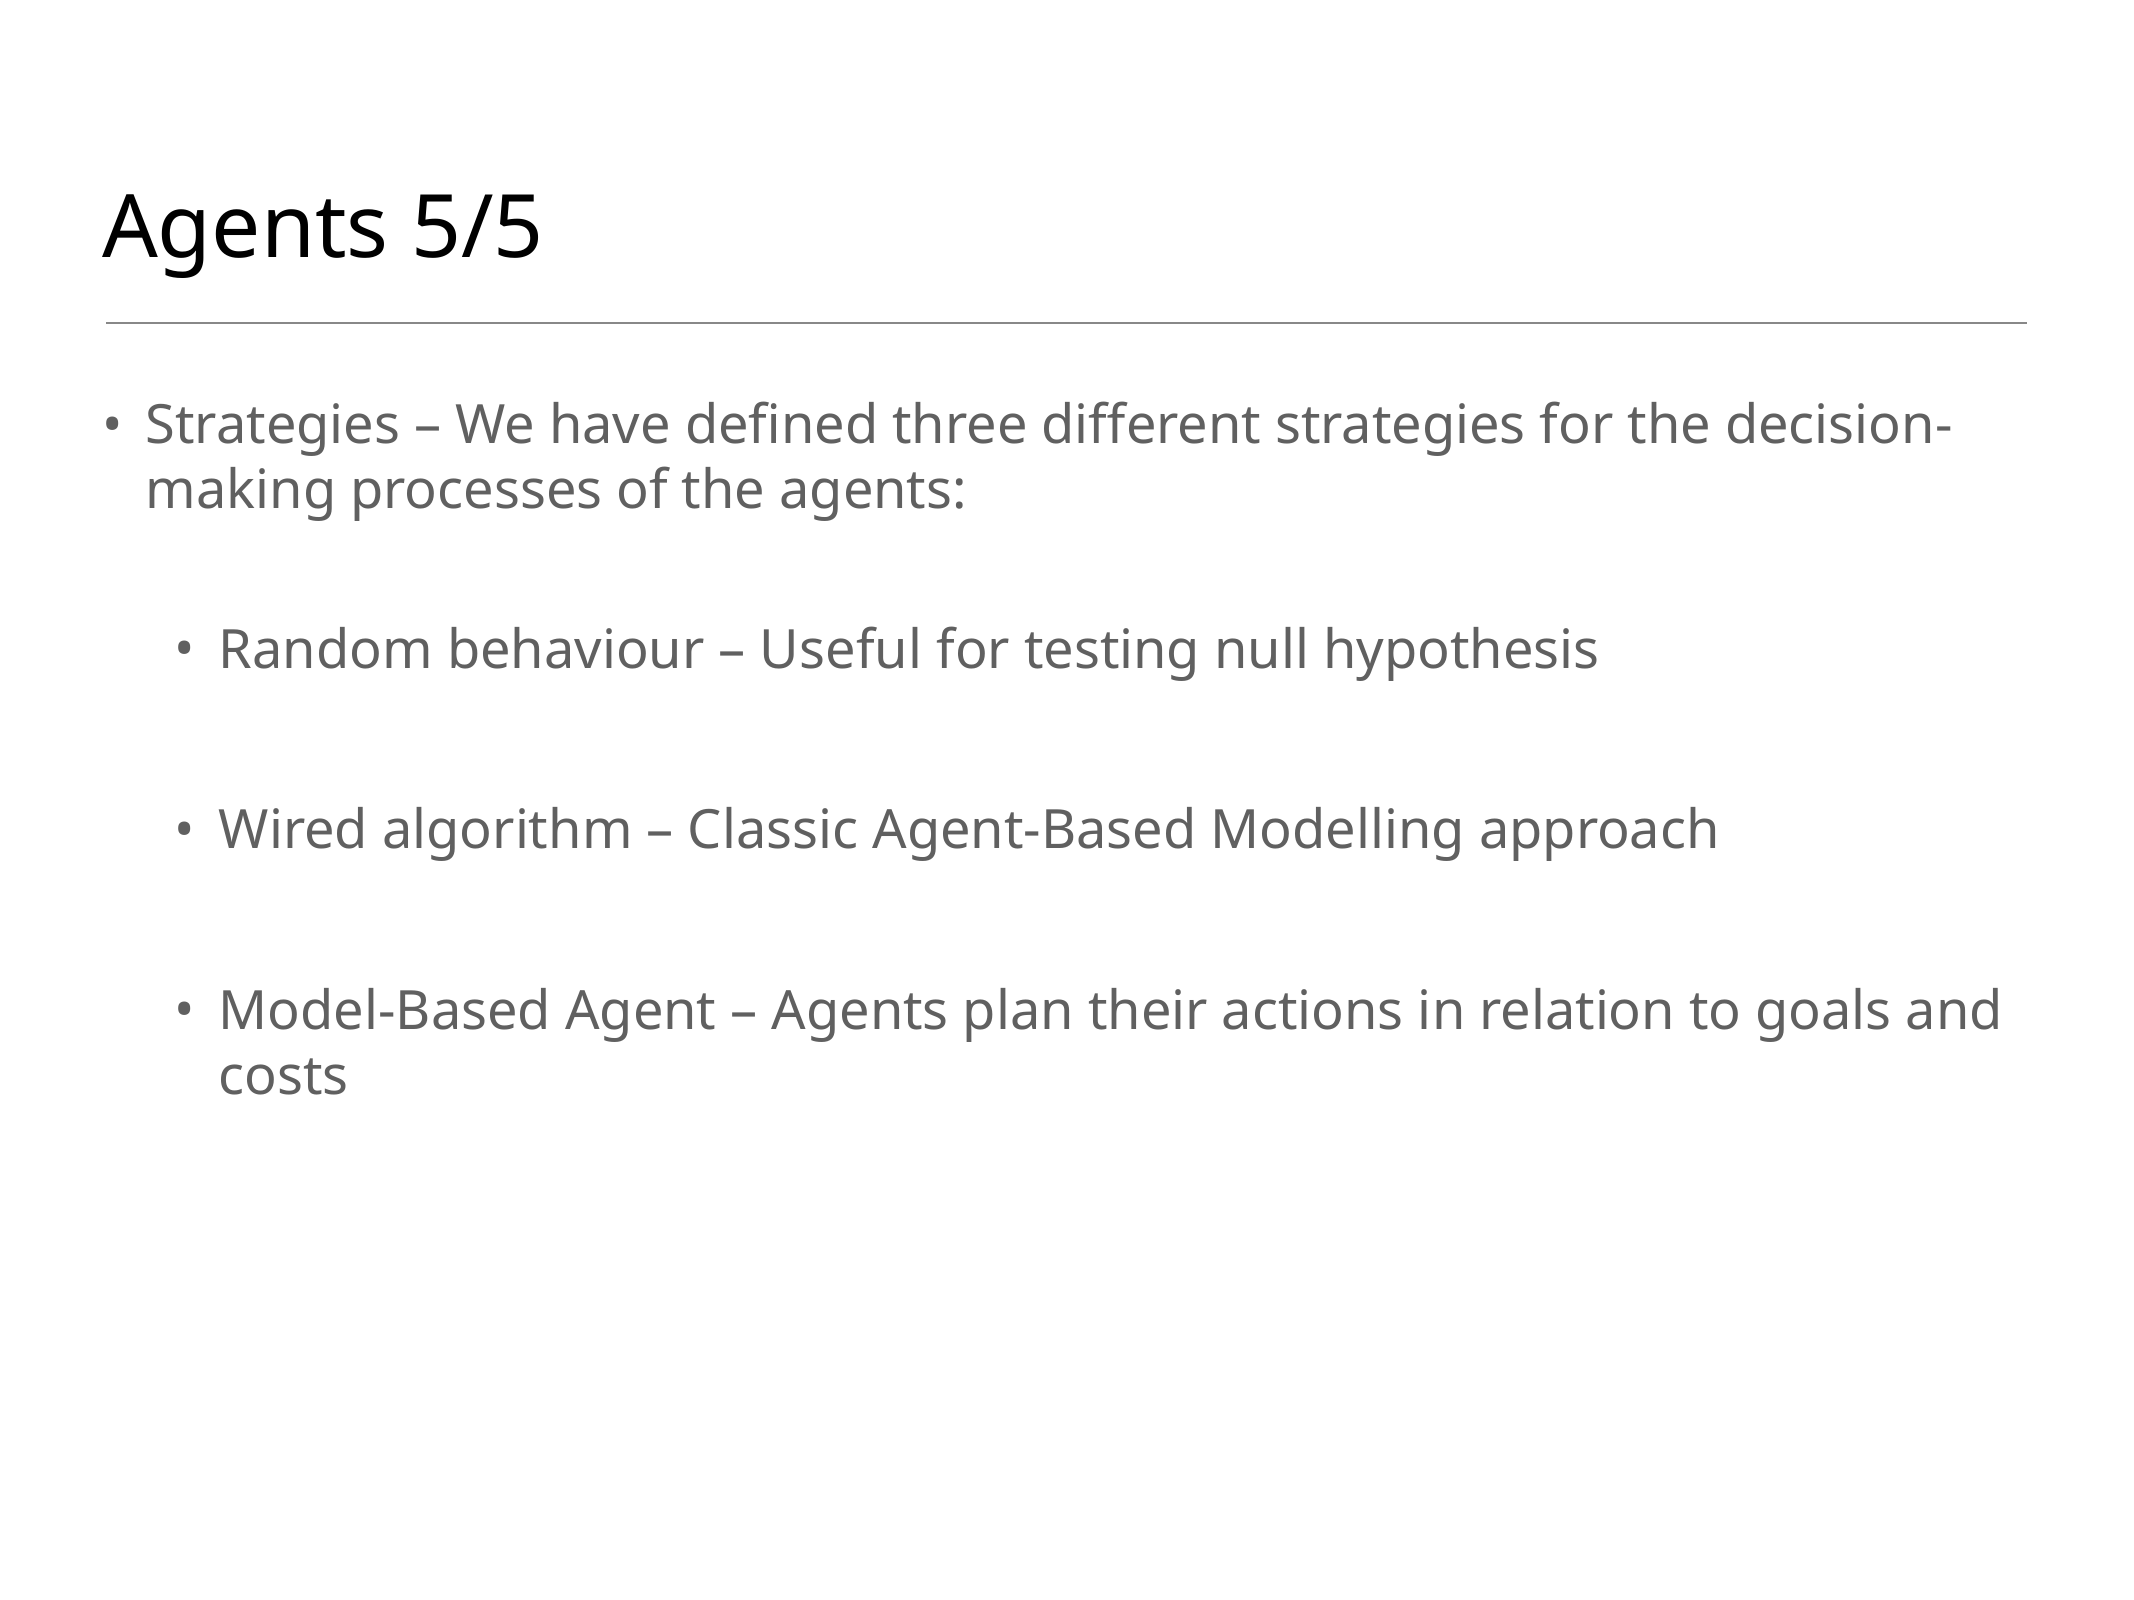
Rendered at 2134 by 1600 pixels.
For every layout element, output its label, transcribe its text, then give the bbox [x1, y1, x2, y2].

list Strategies – We have defined three different strategies for the decision-making processes of the agents: Random behaviour – Useful for testing null hypothesis Wired algorithm – Classic Agent-Based Modelling approach Model-Based Agent – Agents plan their actions in relation to goals and costs [93, 381, 2040, 1459]
title Agents 5/5 [93, 54, 2040, 284]
